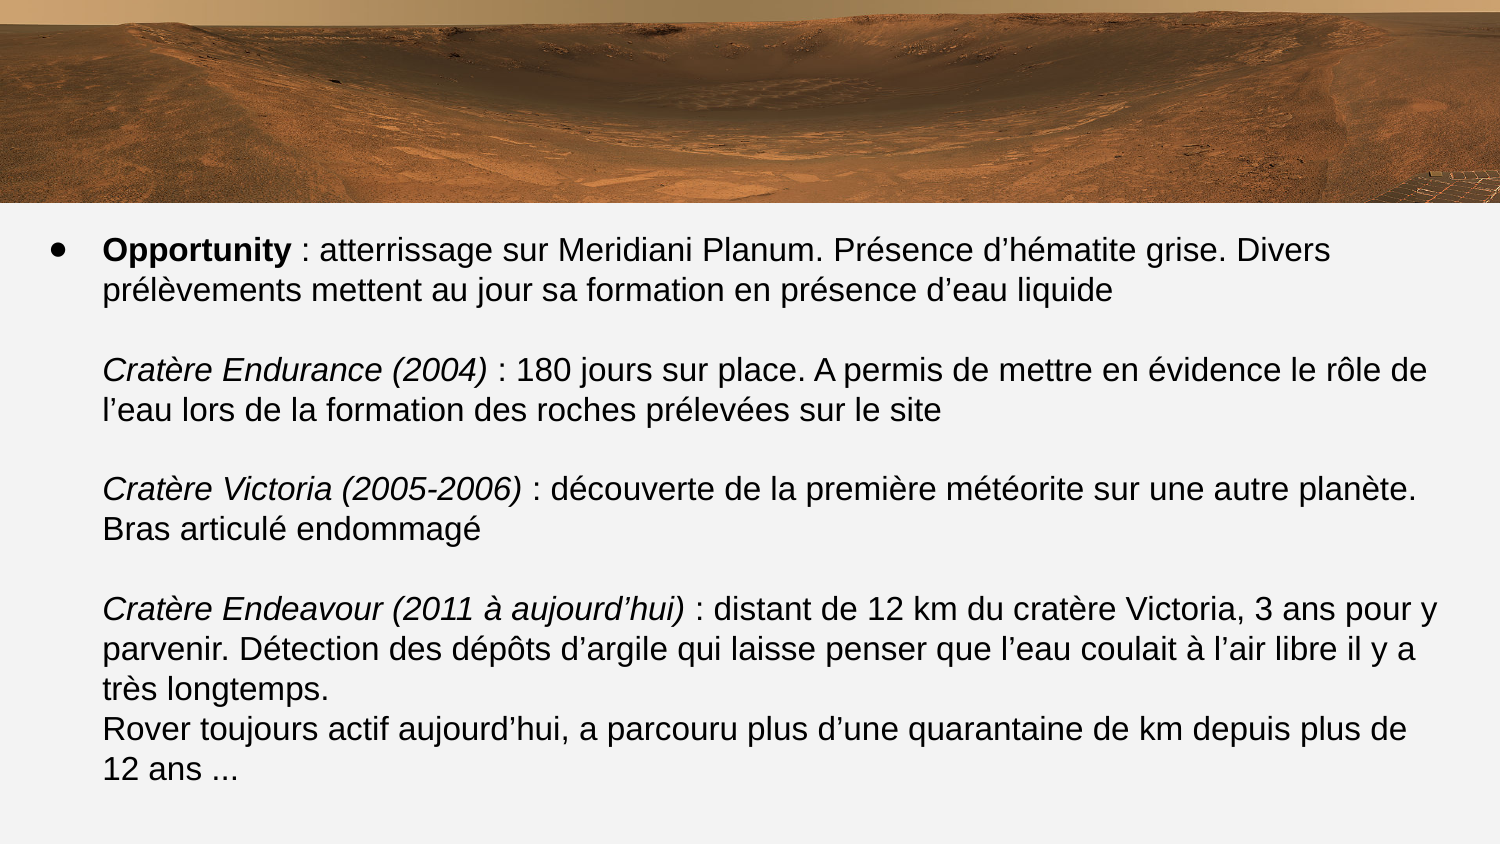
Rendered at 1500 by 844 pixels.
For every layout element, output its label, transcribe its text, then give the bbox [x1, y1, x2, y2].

text_box Opportunity : atterrissage sur Meridiani Planum. Présence d’hématite grise. Divers prélèvements mettent au jour sa formation en présence d’eau liquide Cratère Endurance (2004) : 180 jours sur place. A permis de mettre en évidence le rôle de l’eau lors de la formation des roches prélevées sur le site Cratère Victoria (2005-2006) : découverte de la première météorite sur une autre planète. Bras articulé endommagé Cratère Endeavour (2011 à aujourd’hui) : distant de 12 km du cratère Victoria, 3 ans pour y parvenir. Détection des dépôts d’argile qui laisse penser que l’eau coulait à l’air libre il y a très longtemps. Rover toujours actif aujourd’hui, a parcouru plus d’une quarantaine de km depuis plus de 12 ans ... [12, 212, 1487, 834]
picture [0, 0, 1500, 203]
